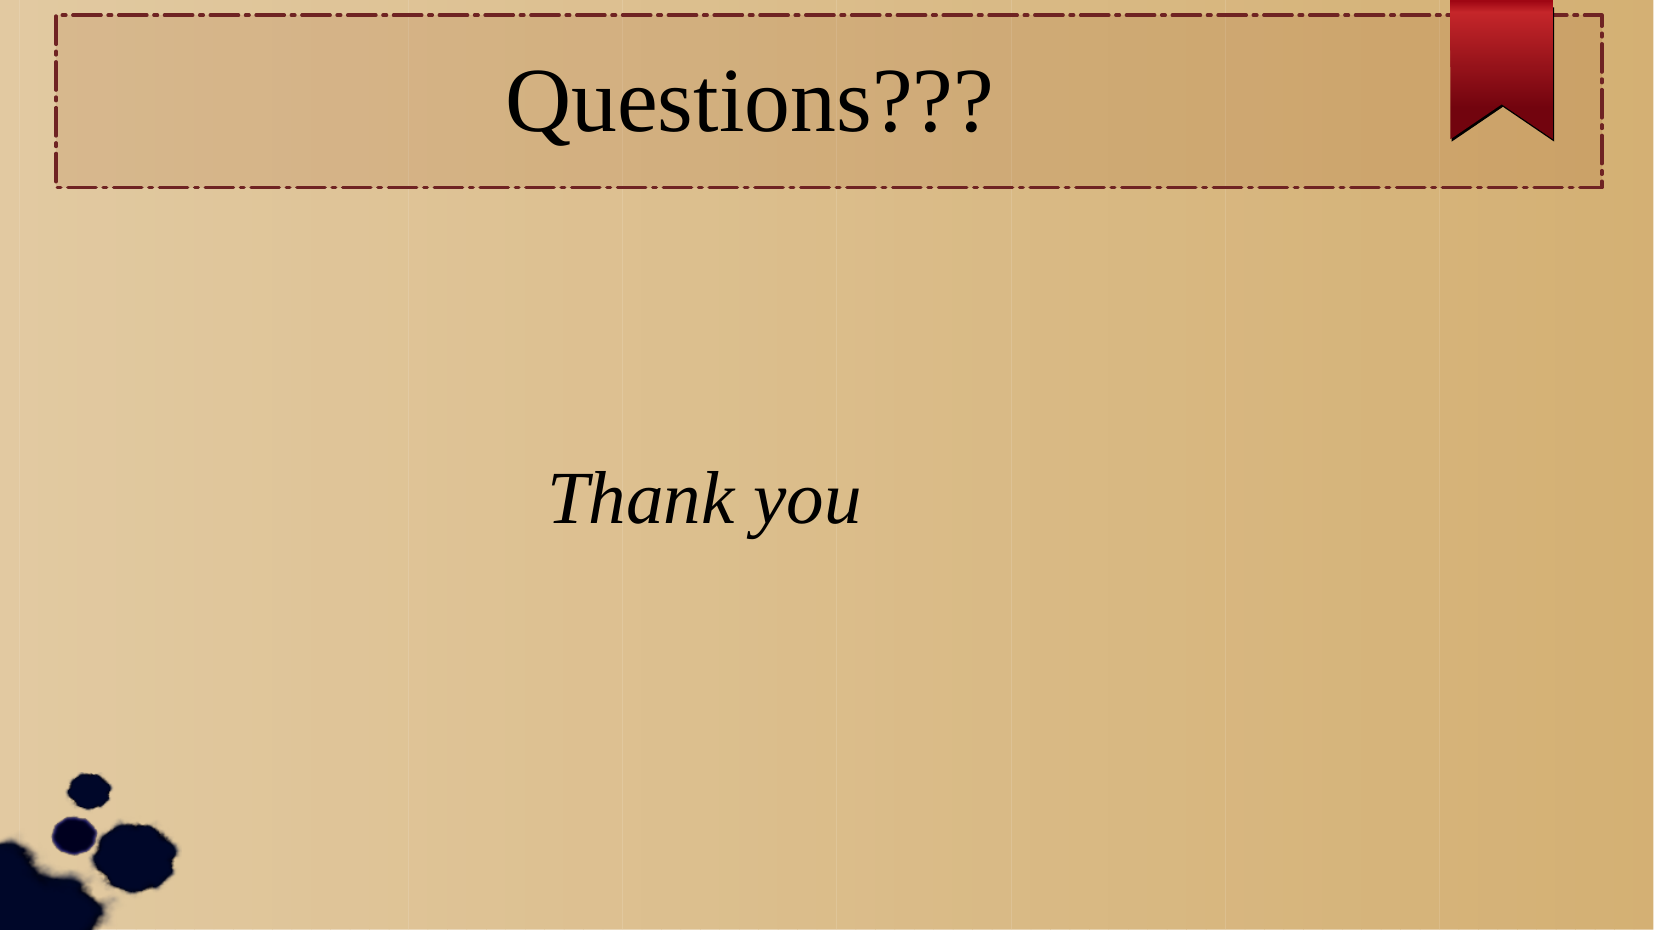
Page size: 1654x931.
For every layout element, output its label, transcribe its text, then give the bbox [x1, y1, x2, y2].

list Thank you [82, 224, 1571, 764]
title Questions??? [59, 11, 1441, 189]
